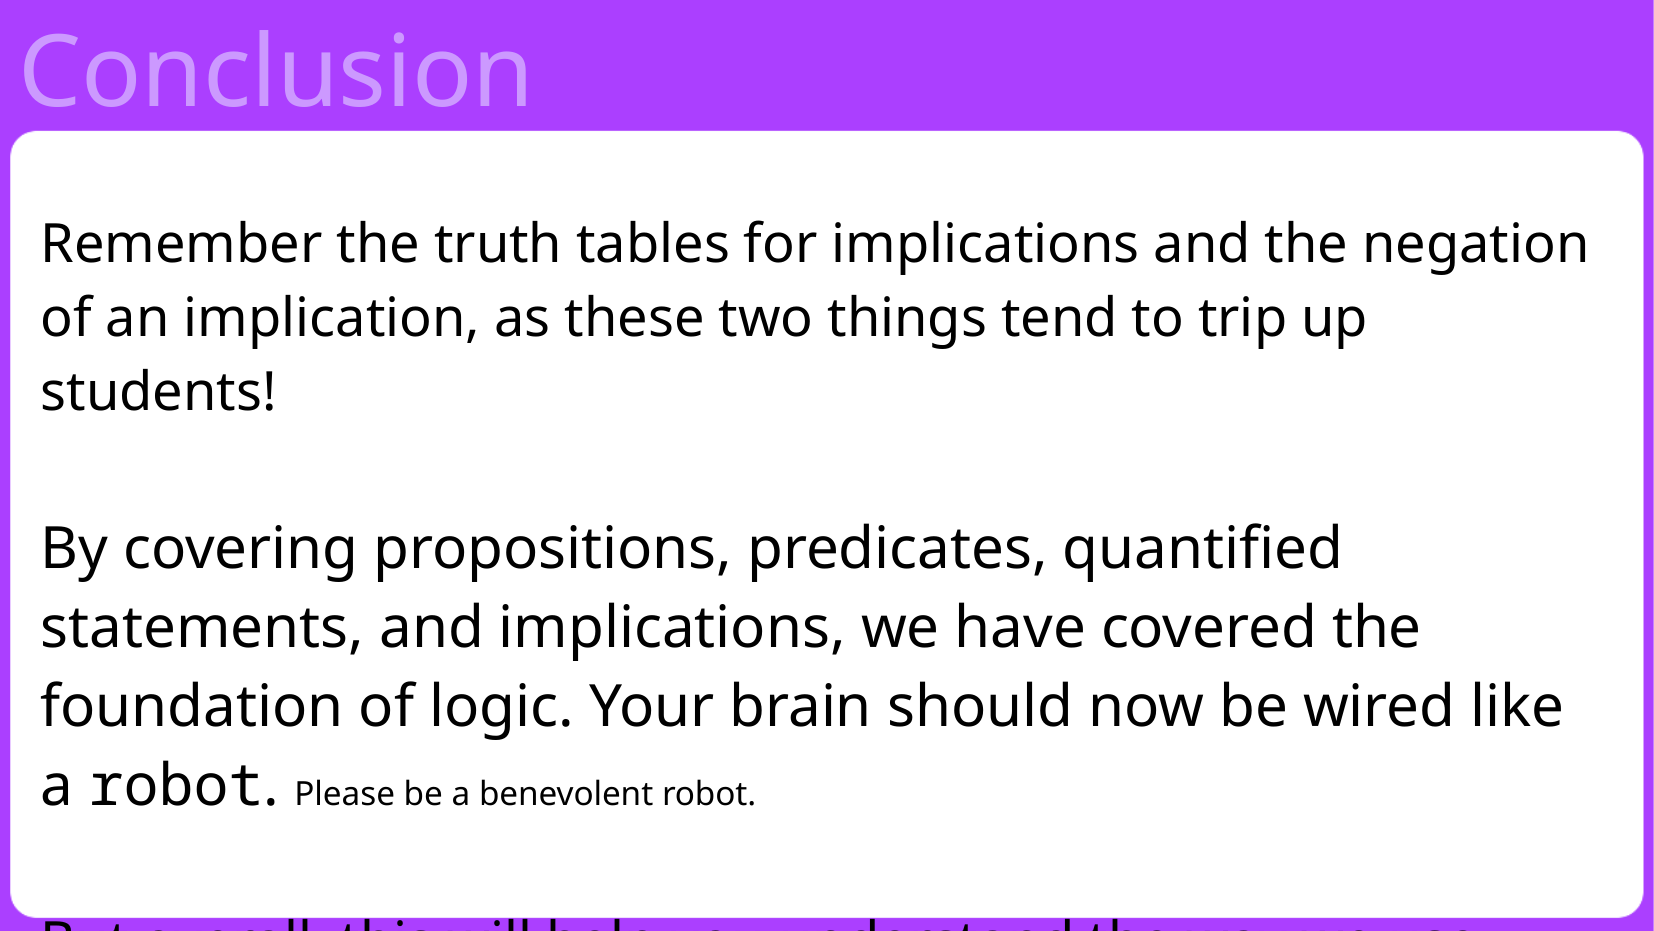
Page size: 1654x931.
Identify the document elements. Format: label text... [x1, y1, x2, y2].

picture [0, 0, 1654, 931]
text_box Remember the truth tables for implications and the negation of an implication, as these two things tend to trip up students! By covering propositions, predicates, quantified statements, and implications, we have covered the foundation of logic. Your brain should now be wired like a robot. Please be a benevolent robot. But overall, this will help you understand the way we use logic in our computer programs to define the program’s flow. [40, 204, 1610, 887]
picture [50, 926, 66, 931]
title Conclusion [18, 8, 1574, 126]
